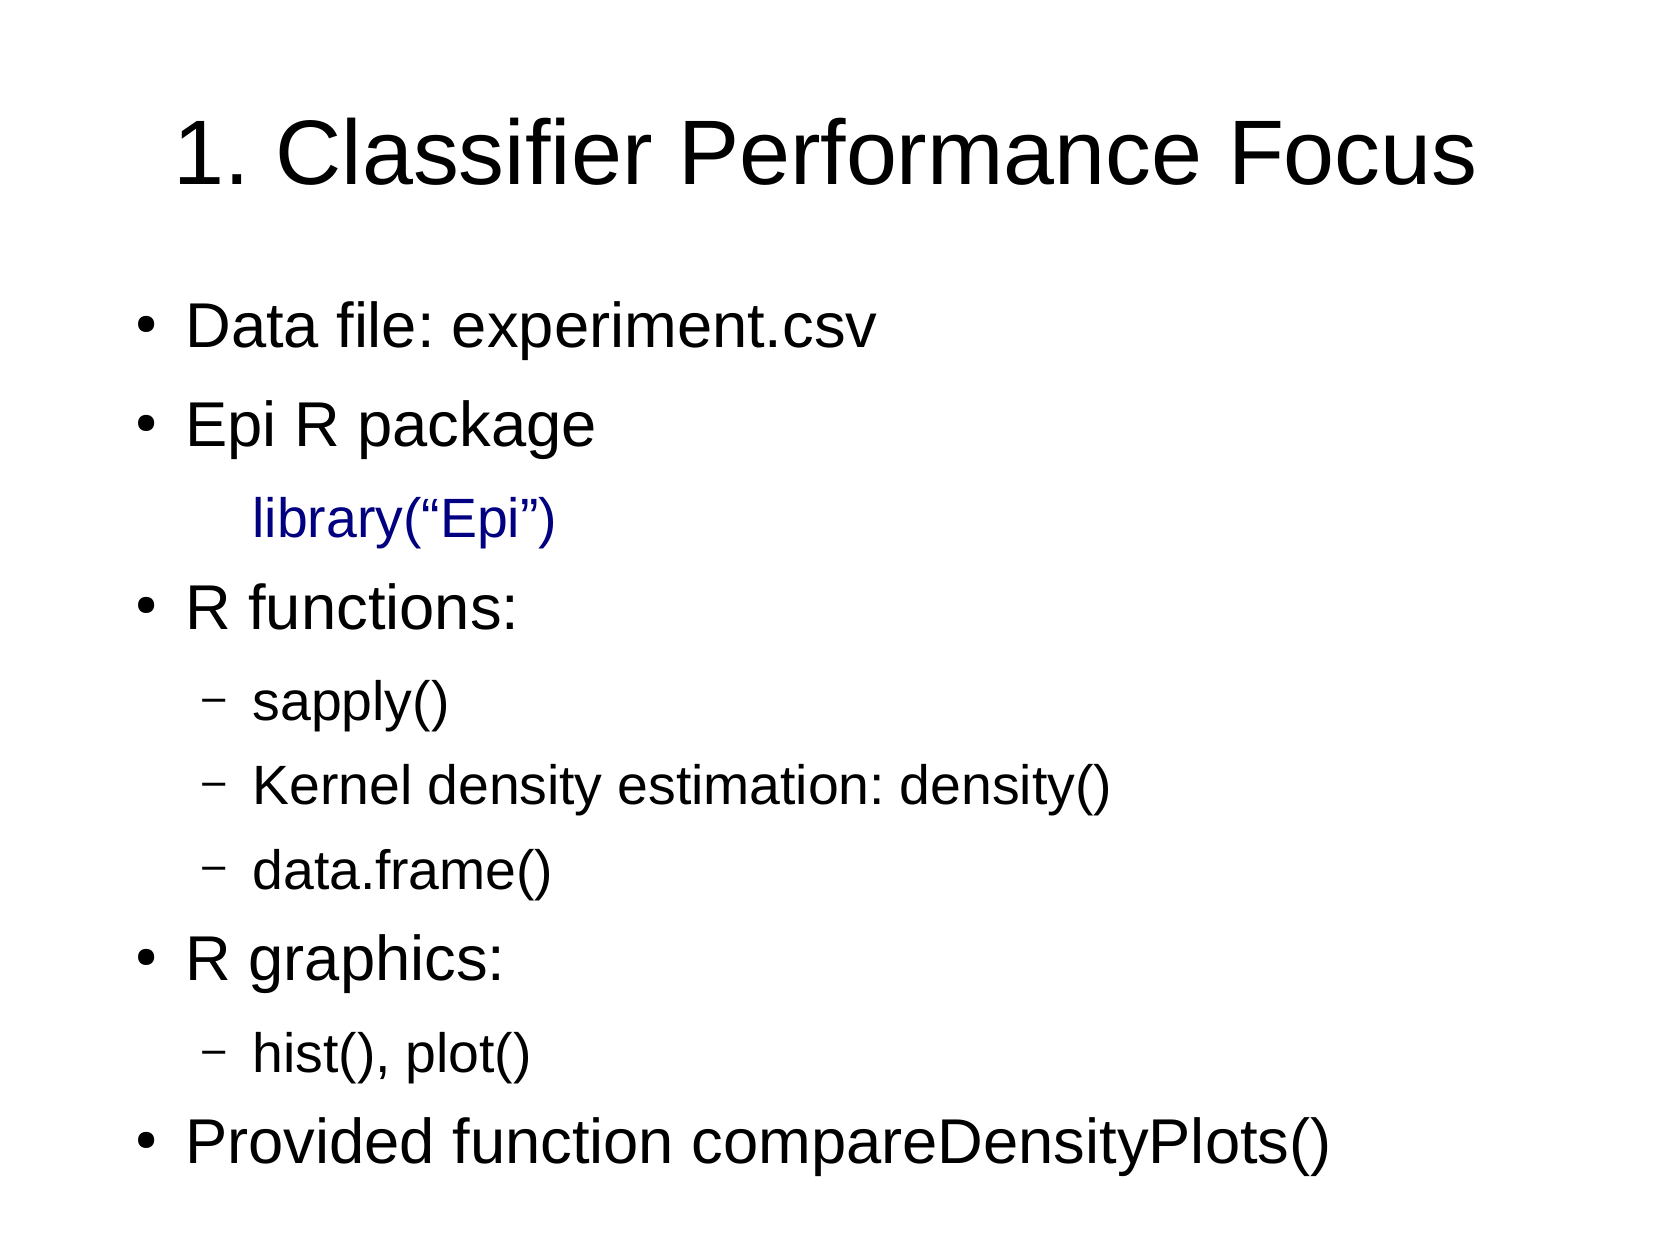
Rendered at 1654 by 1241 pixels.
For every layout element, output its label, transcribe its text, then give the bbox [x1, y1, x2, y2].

list Data file: experiment.csv Epi R package library(“Epi”) R functions: sapply() Kernel density estimation: density() data.frame() R graphics: hist(), plot() Provided function compareDensityPlots() [118, 290, 1574, 1186]
title 1. Classifier Performance Focus [82, 49, 1571, 257]
